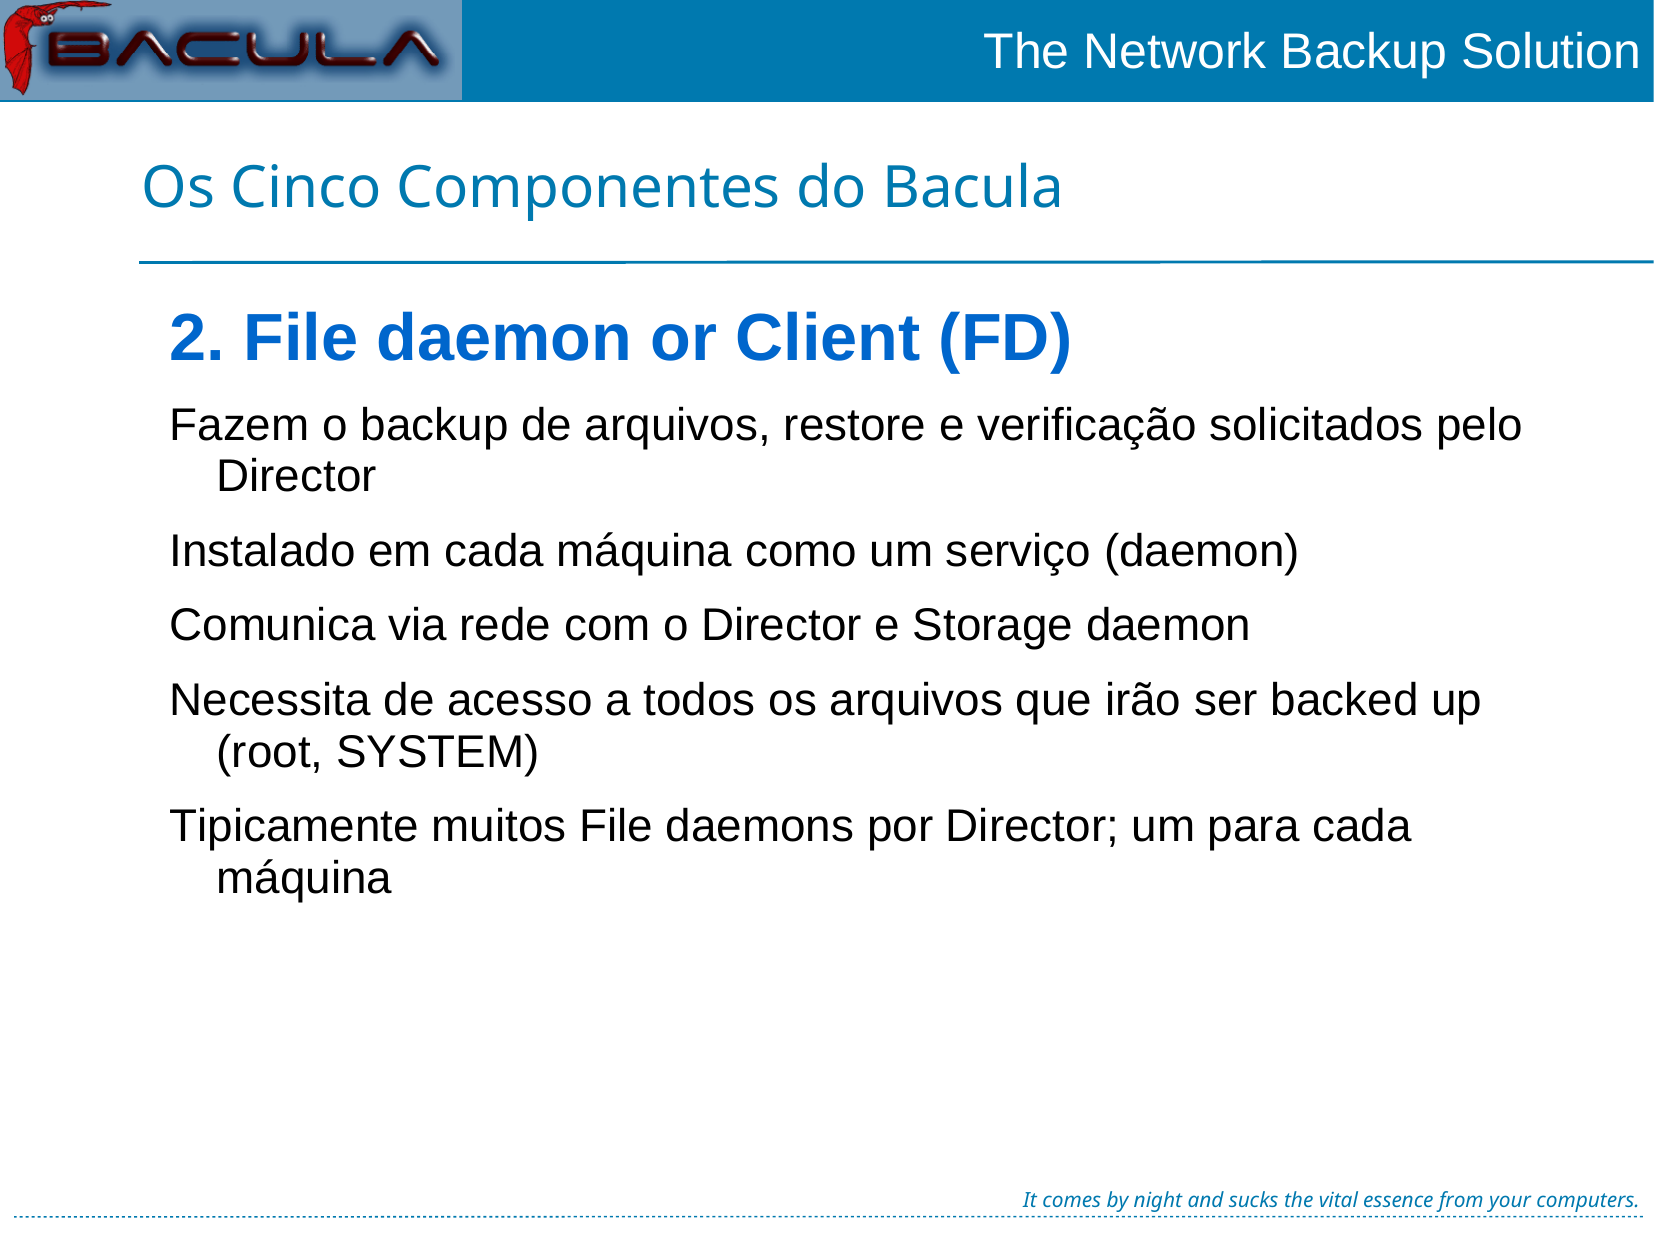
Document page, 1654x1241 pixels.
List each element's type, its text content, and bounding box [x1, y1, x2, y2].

title Os Cinco Componentes do Bacula [141, 112, 1501, 226]
list 2. File daemon or Client (FD) Fazem o backup de arquivos, restore e verificação solicitados pelo Director Instalado em cada máquina como um serviço (daemon) Comunica via rede com o Director e Storage daemon Necessita de acesso a todos os arquivos que irão ser backed up (root, SYSTEM) Tipicamente muitos File daemons por Director; um para cada máquina [75, 300, 1576, 1095]
picture [0, 0, 461, 99]
